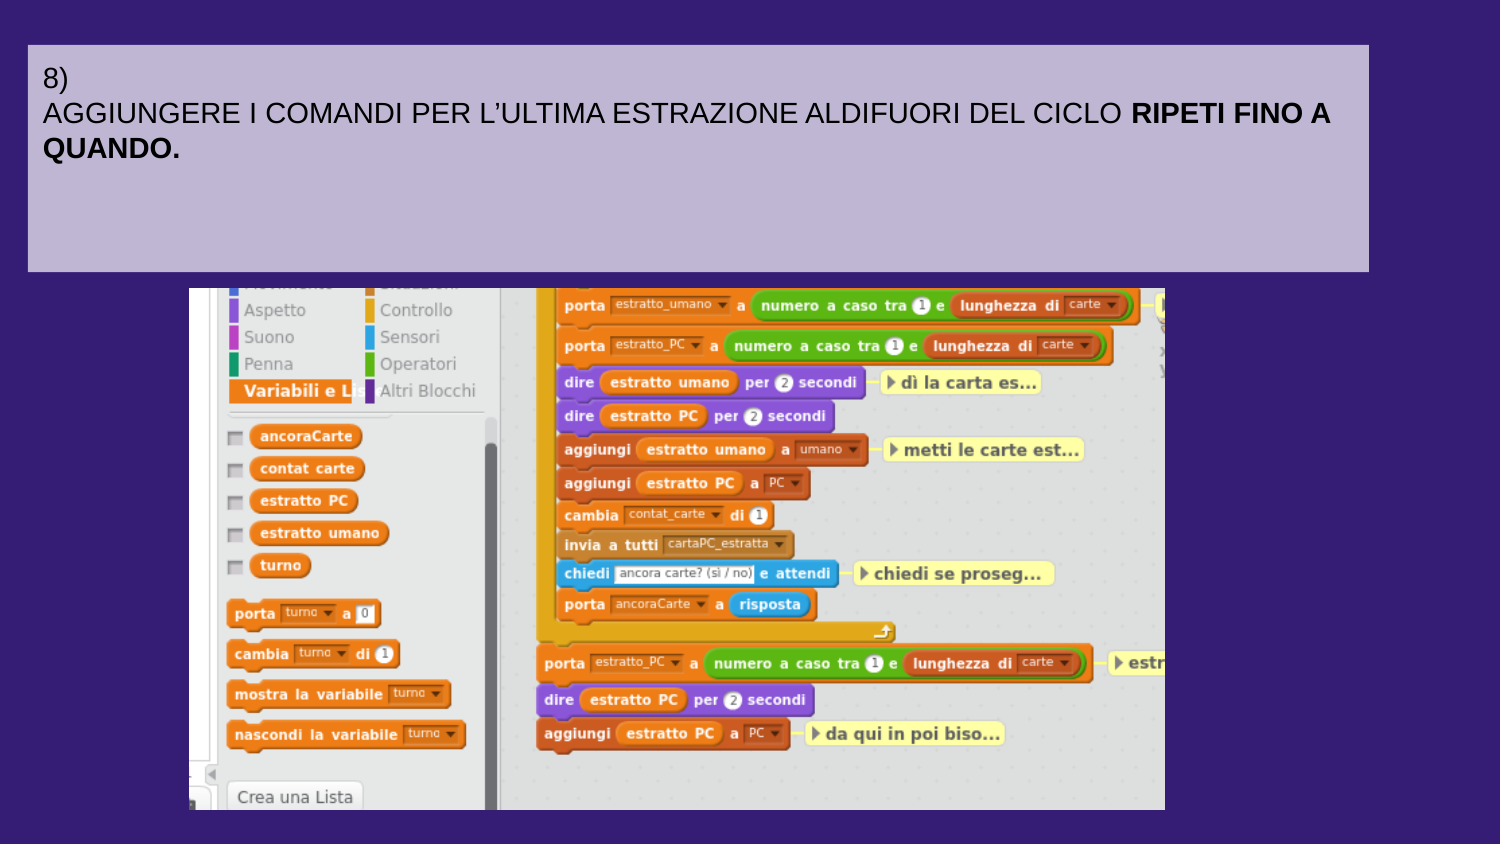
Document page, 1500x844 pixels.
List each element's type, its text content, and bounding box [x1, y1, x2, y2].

picture [189, 288, 1165, 810]
text_box 8) AGGIUNGERE I COMANDI PER L’ULTIMA ESTRAZIONE ALDIFUORI DEL CICLO RIPETI FINO A QUANDO. [27, 44, 1369, 273]
